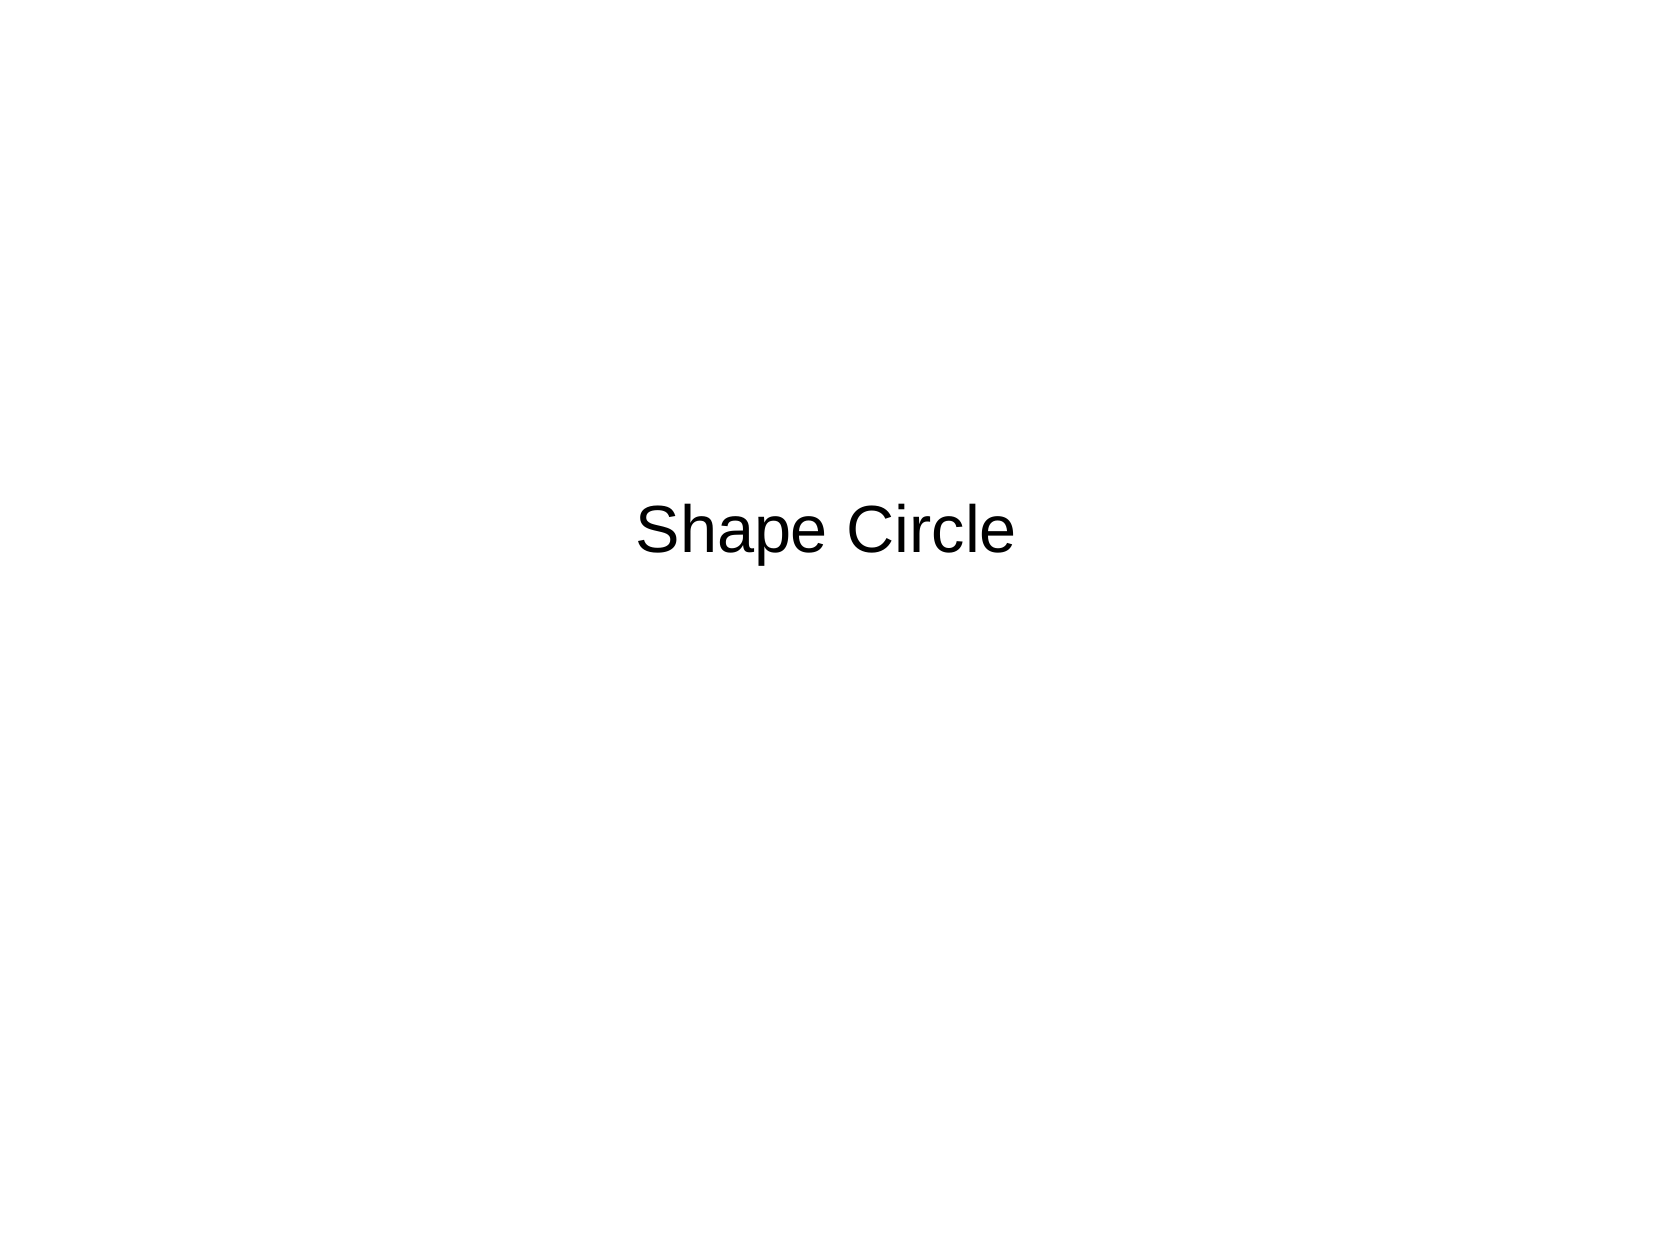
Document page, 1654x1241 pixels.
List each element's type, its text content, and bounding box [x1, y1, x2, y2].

subtitle Shape Circle [82, 49, 1571, 1010]
